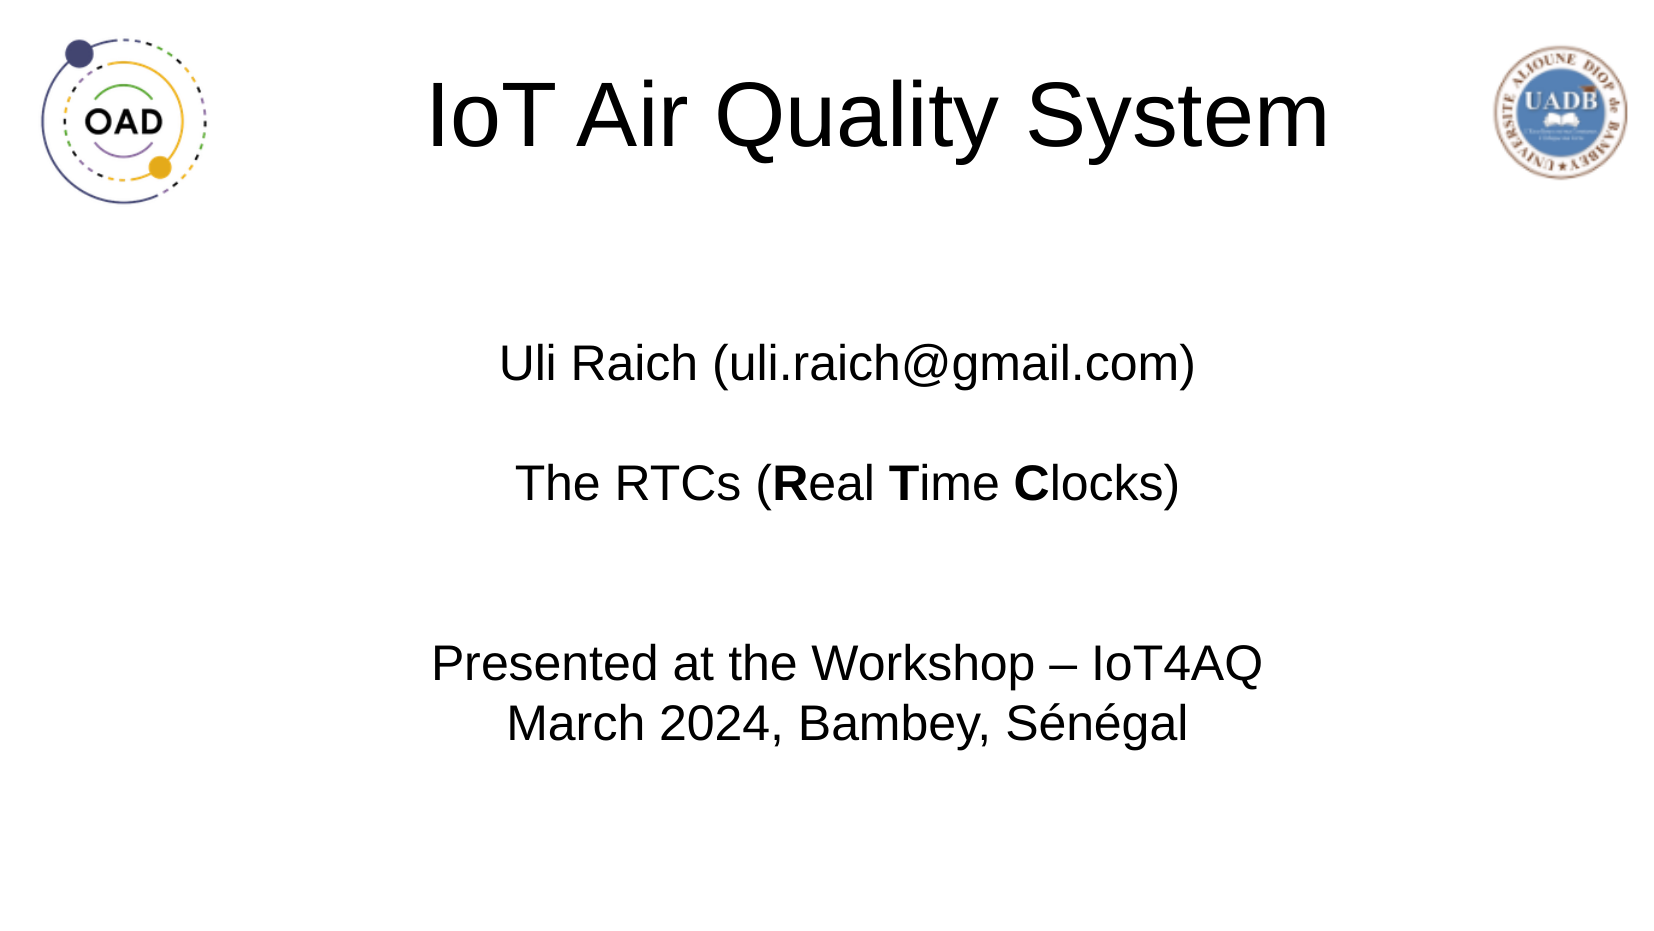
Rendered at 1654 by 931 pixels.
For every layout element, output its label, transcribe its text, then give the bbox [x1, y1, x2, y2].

picture [0, 24, 242, 225]
picture [1482, 37, 1641, 188]
title IoT Air Quality System [295, 32, 1463, 188]
subtitle Uli Raich (uli.raich@gmail.com) The RTCs (Real Time Clocks) Presented at the Workshop – IoT4AQ March 2024, Bambey, Sénégal [82, 217, 1613, 863]
